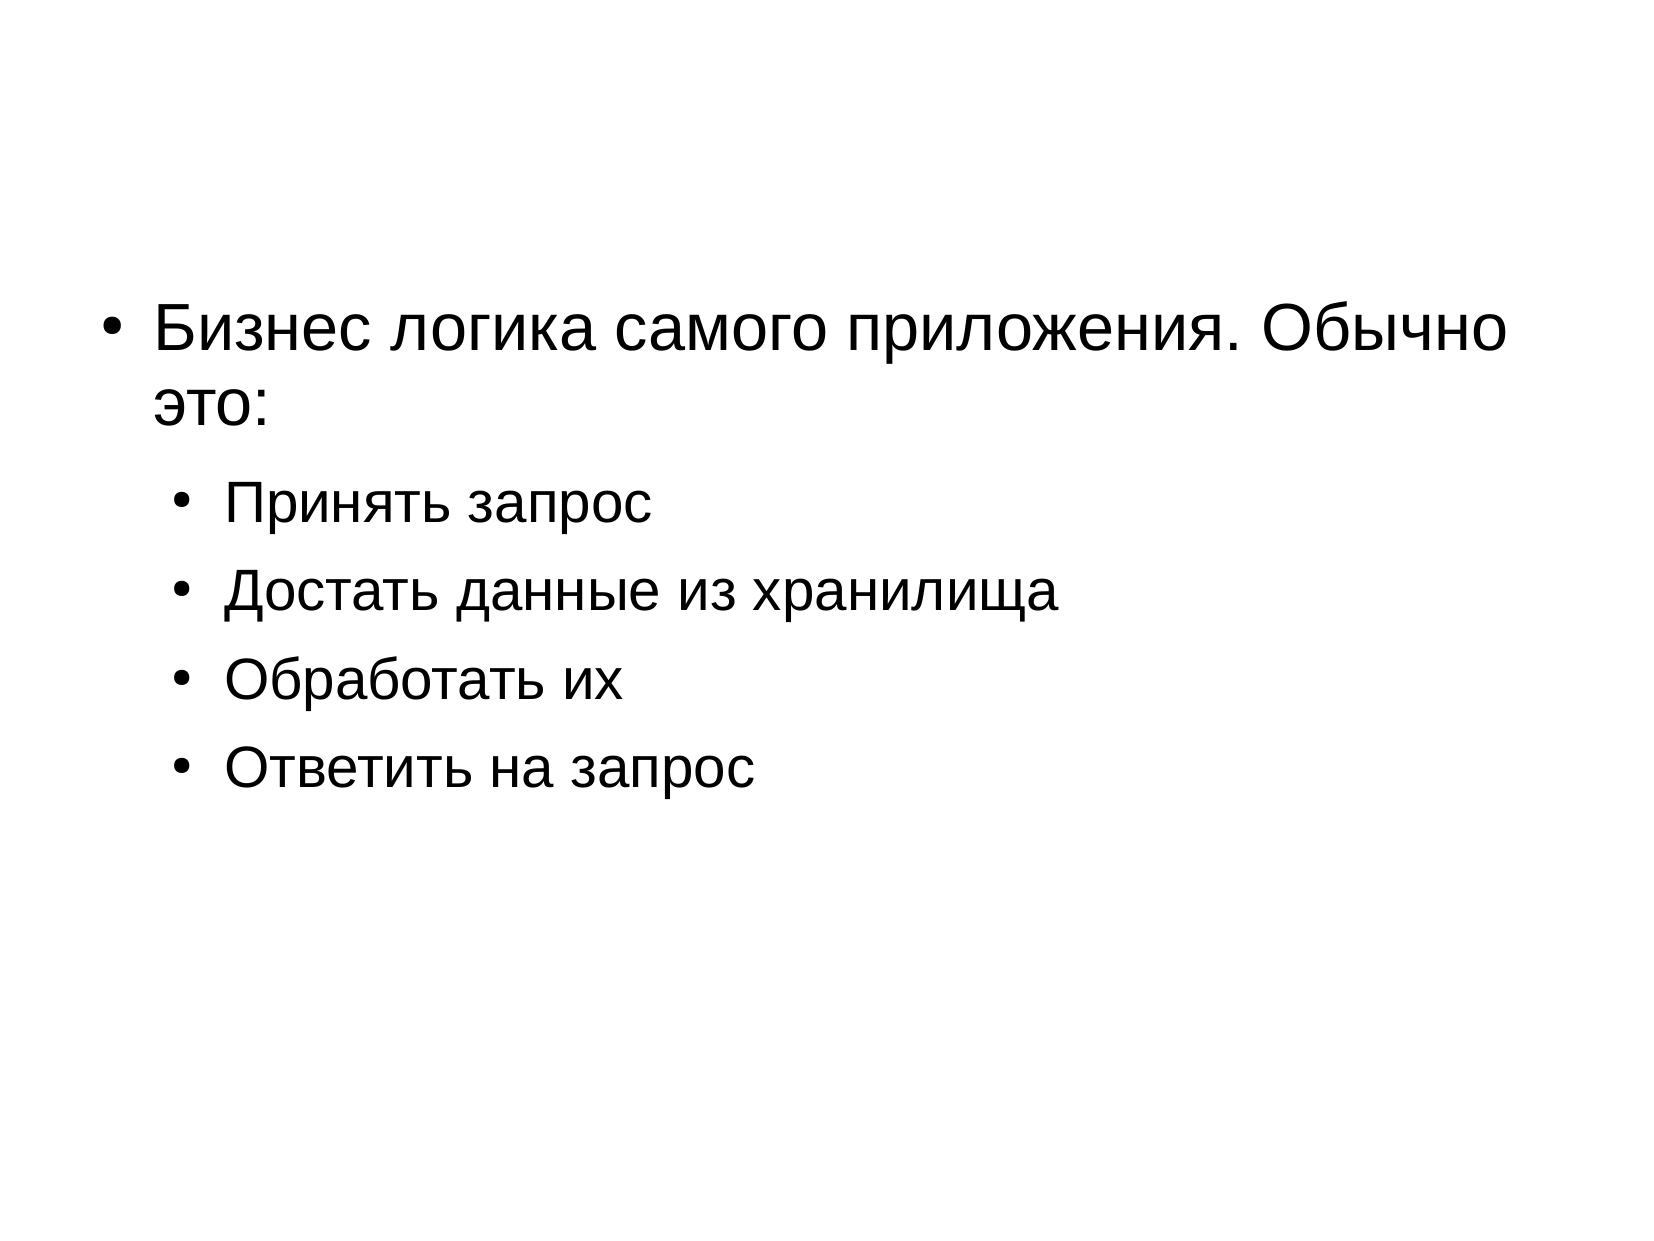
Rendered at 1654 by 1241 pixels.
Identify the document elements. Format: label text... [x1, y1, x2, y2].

list Бизнес логика самого приложения. Обычно это: Принять запрос Достать данные из хранилища Обработать их Ответить на запрос [82, 290, 1571, 1010]
